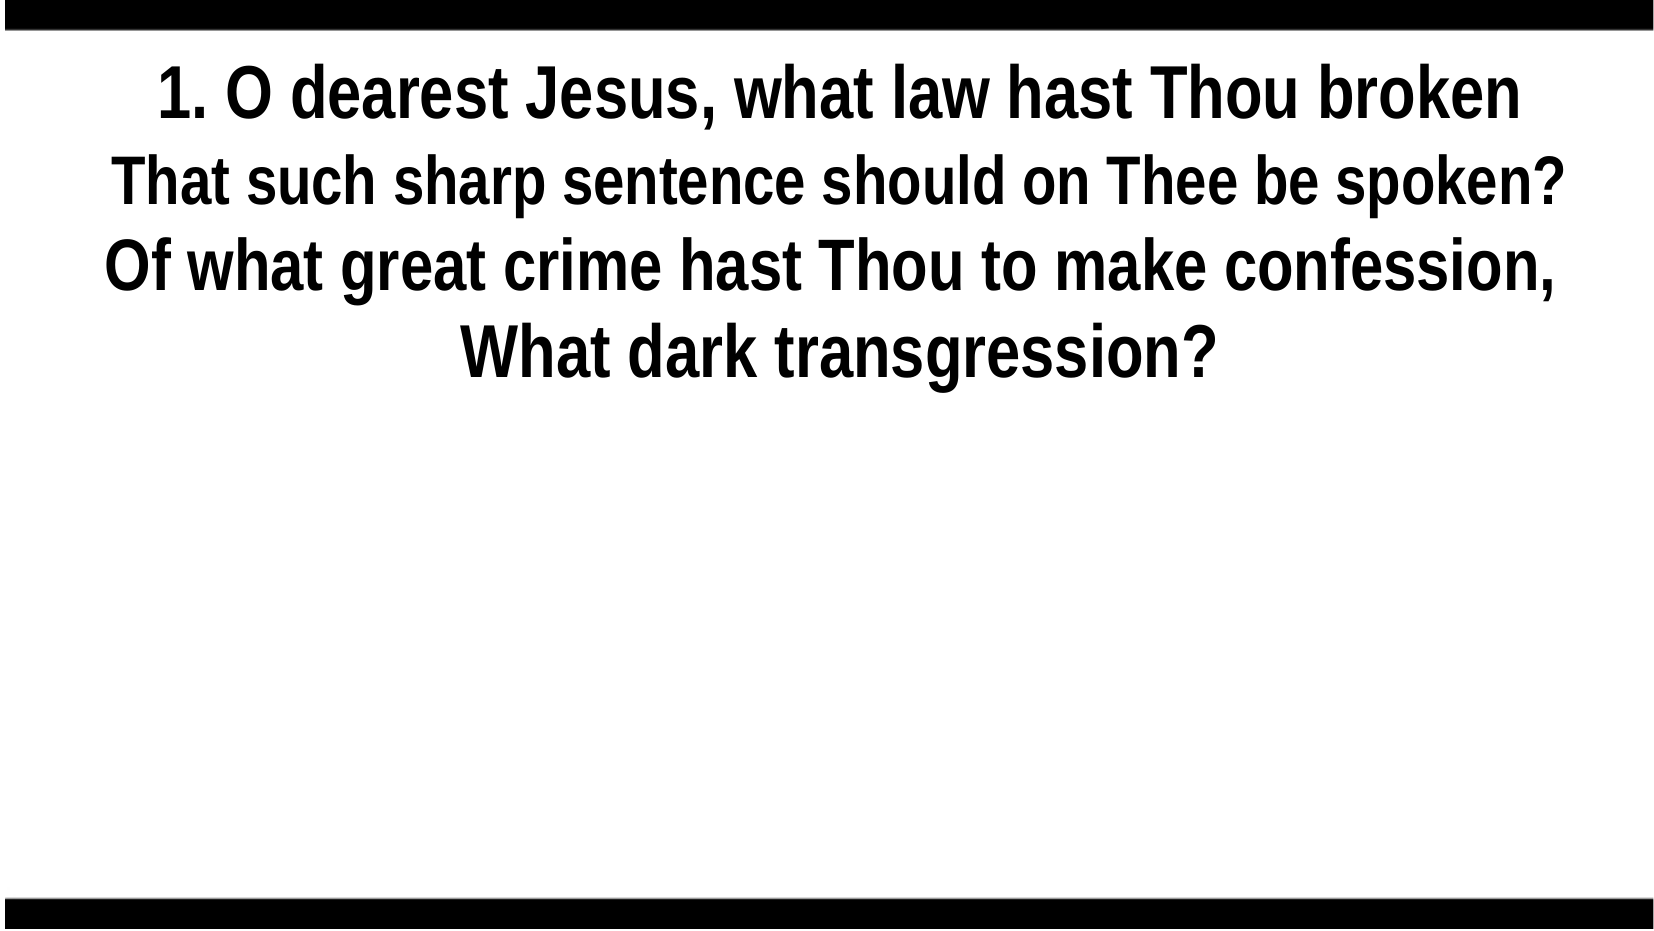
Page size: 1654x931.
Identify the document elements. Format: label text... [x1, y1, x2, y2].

text_box 1. O dearest Jesus, what law hast Thou broken That such sharp sentence should on Thee be spoken? Of what great crime hast Thou to make confession, What dark transgression? [60, 40, 1621, 421]
picture [5, 0, 1654, 929]
